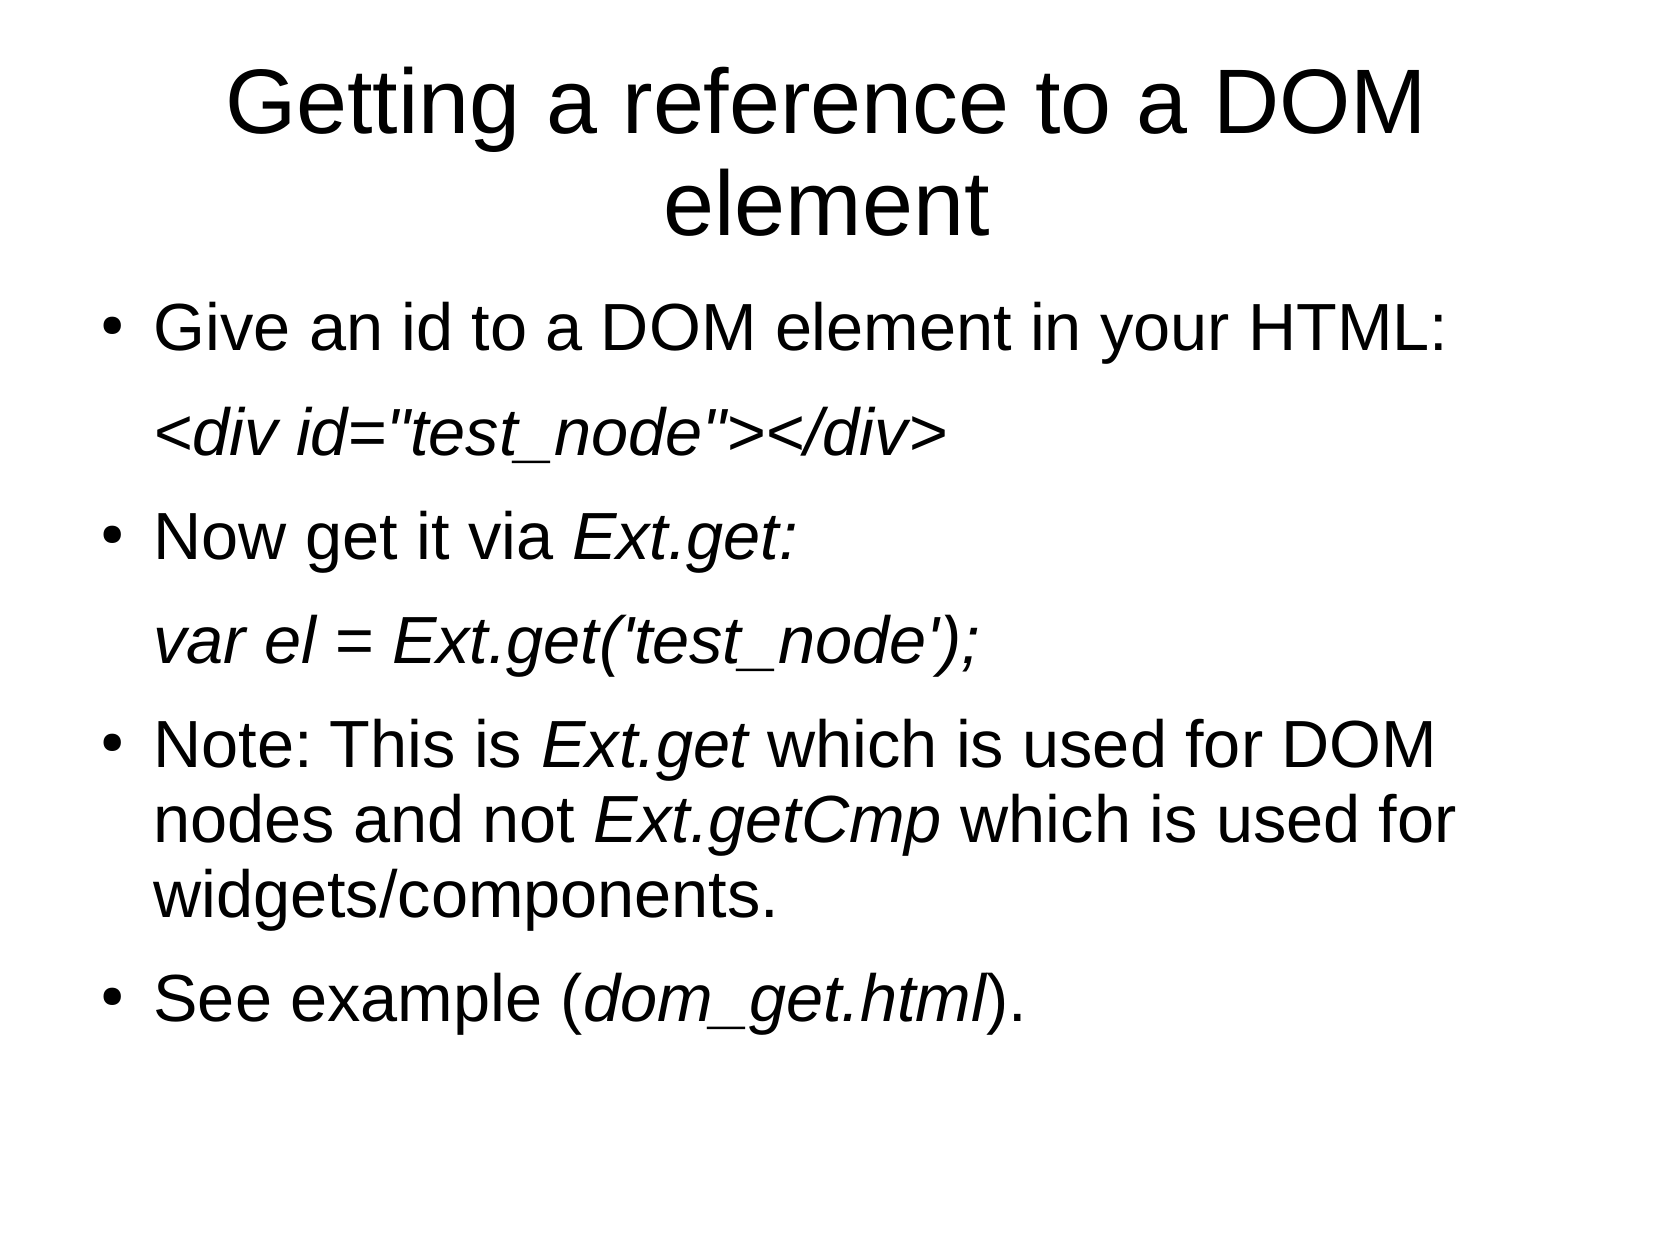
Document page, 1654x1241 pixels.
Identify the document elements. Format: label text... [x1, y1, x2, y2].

list Give an id to a DOM element in your HTML: <div id="test_node"></div> Now get it via Ext.get: var el = Ext.get('test_node'); Note: This is Ext.get which is used for DOM nodes and not Ext.getCmp which is used for widgets/components. See example (dom_get.html). [82, 290, 1538, 1111]
title Getting a reference to a DOM element [82, 49, 1571, 257]
